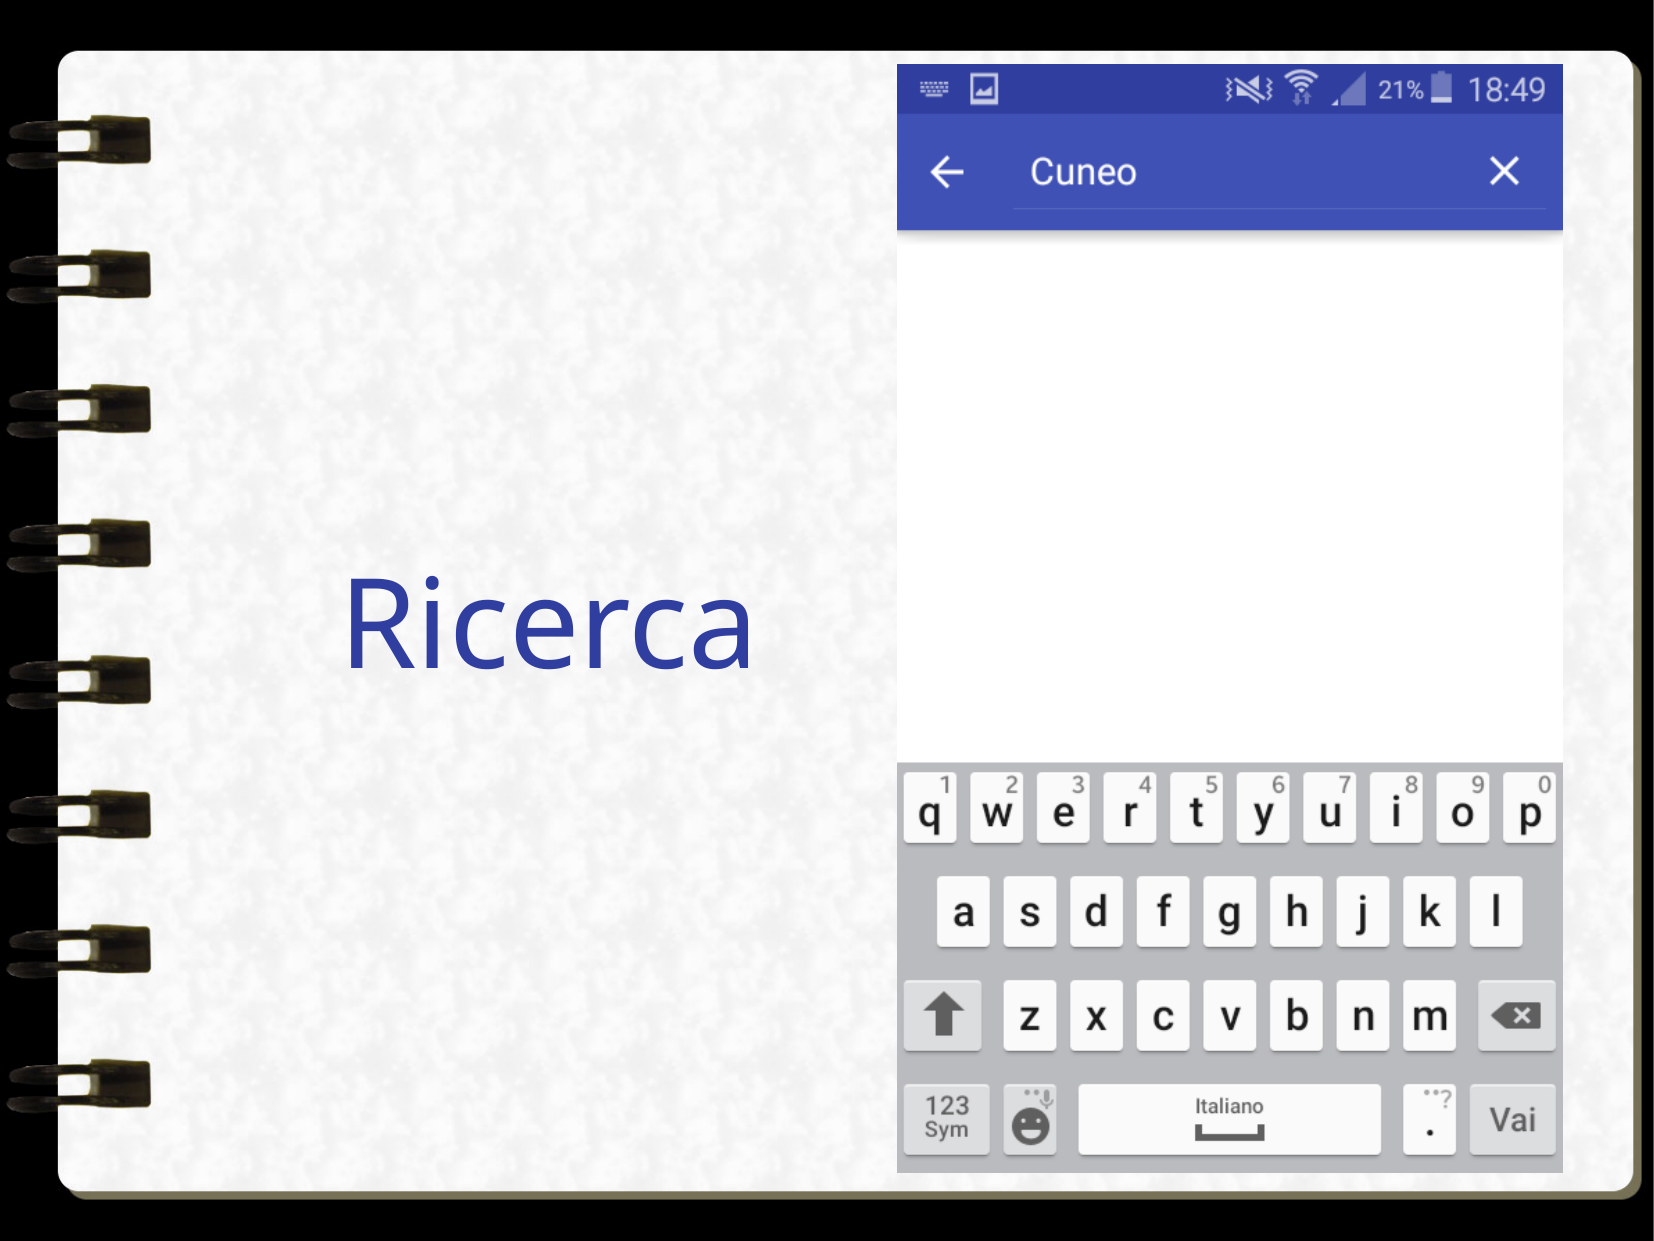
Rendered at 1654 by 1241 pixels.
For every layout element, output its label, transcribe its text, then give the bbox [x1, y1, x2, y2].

title Ricerca [188, 455, 897, 785]
picture [0, 0, 1654, 1241]
